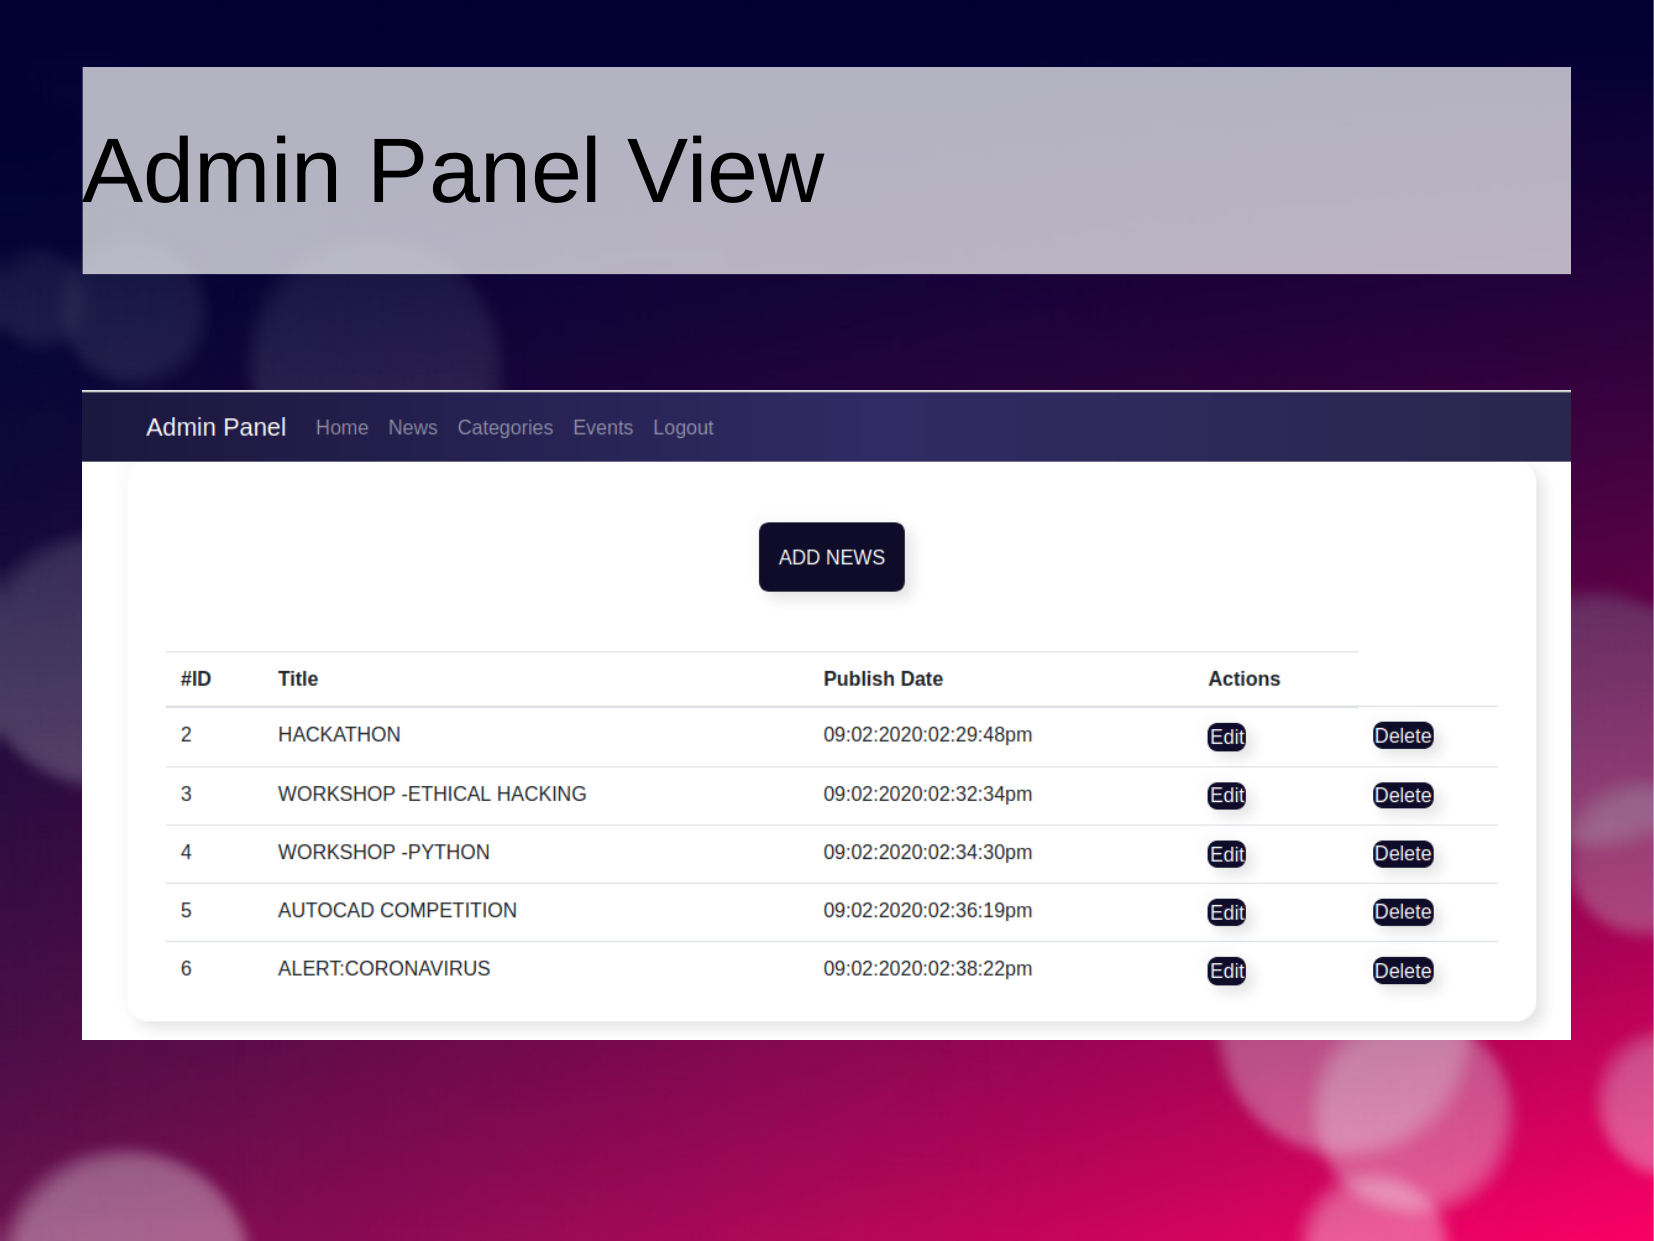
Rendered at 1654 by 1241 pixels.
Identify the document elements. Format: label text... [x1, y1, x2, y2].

title Admin Panel View [82, 67, 1571, 275]
picture [0, 0, 1654, 1241]
